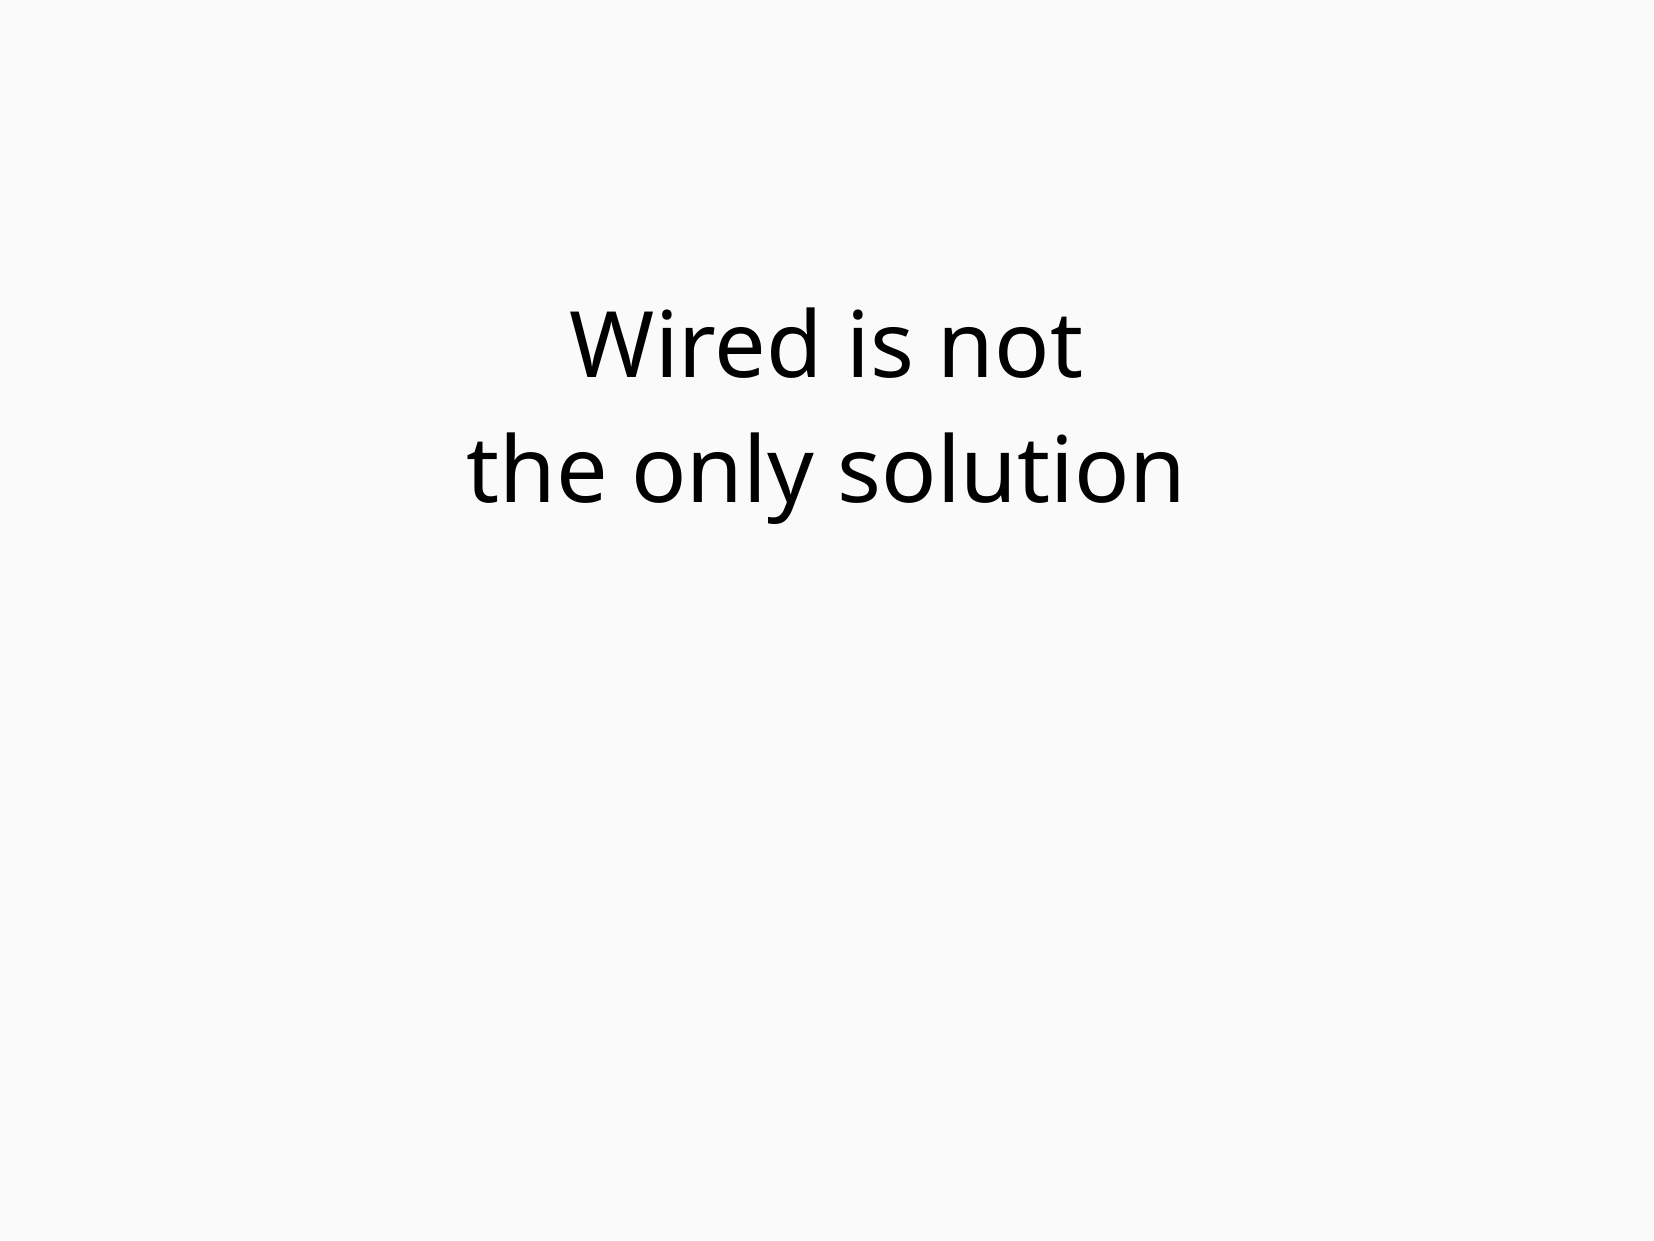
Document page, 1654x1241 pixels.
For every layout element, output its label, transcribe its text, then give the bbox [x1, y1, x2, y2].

subtitle Wired is not the only solution [82, 49, 1571, 1010]
